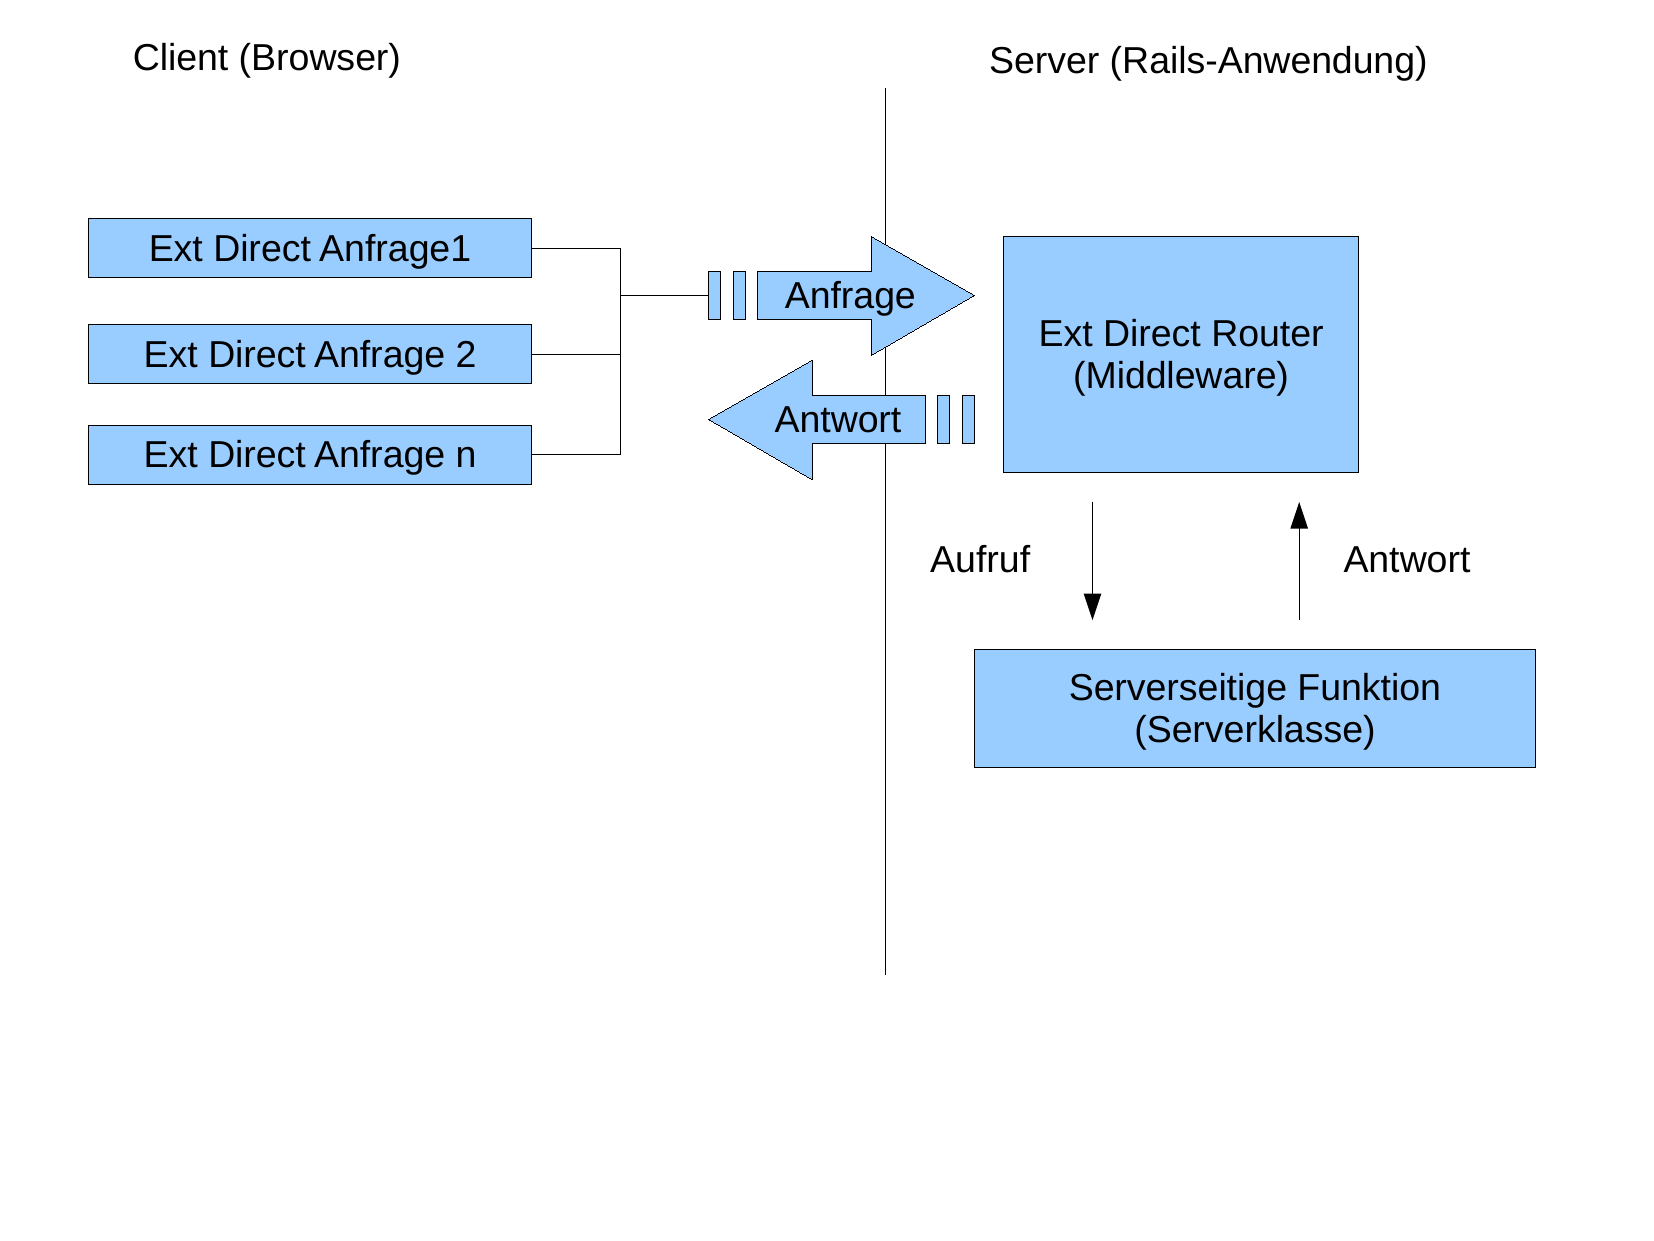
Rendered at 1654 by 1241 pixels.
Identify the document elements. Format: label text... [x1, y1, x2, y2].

text_box Antwort [1328, 531, 1506, 589]
text_box Antwort [962, 395, 975, 444]
text_box Ext Direct Router (Middleware) [1003, 236, 1359, 473]
text_box Antwort [708, 360, 926, 480]
text_box Anfrage [757, 236, 975, 356]
text_box Ext Direct Anfrage 2 [88, 324, 532, 384]
text_box Server (Rails-Anwendung) [974, 31, 1447, 89]
text_box Client (Browser) [118, 29, 591, 87]
text_box Serverseitige Funktion (Serverklasse) [974, 649, 1536, 768]
text_box Aufruf [915, 531, 1063, 589]
text_box Ext Direct Anfrage1 [88, 218, 532, 278]
text_box Antwort [937, 395, 950, 444]
text_box Anfrage [708, 271, 721, 320]
text_box Anfrage [733, 271, 746, 320]
text_box Ext Direct Anfrage n [88, 425, 532, 485]
